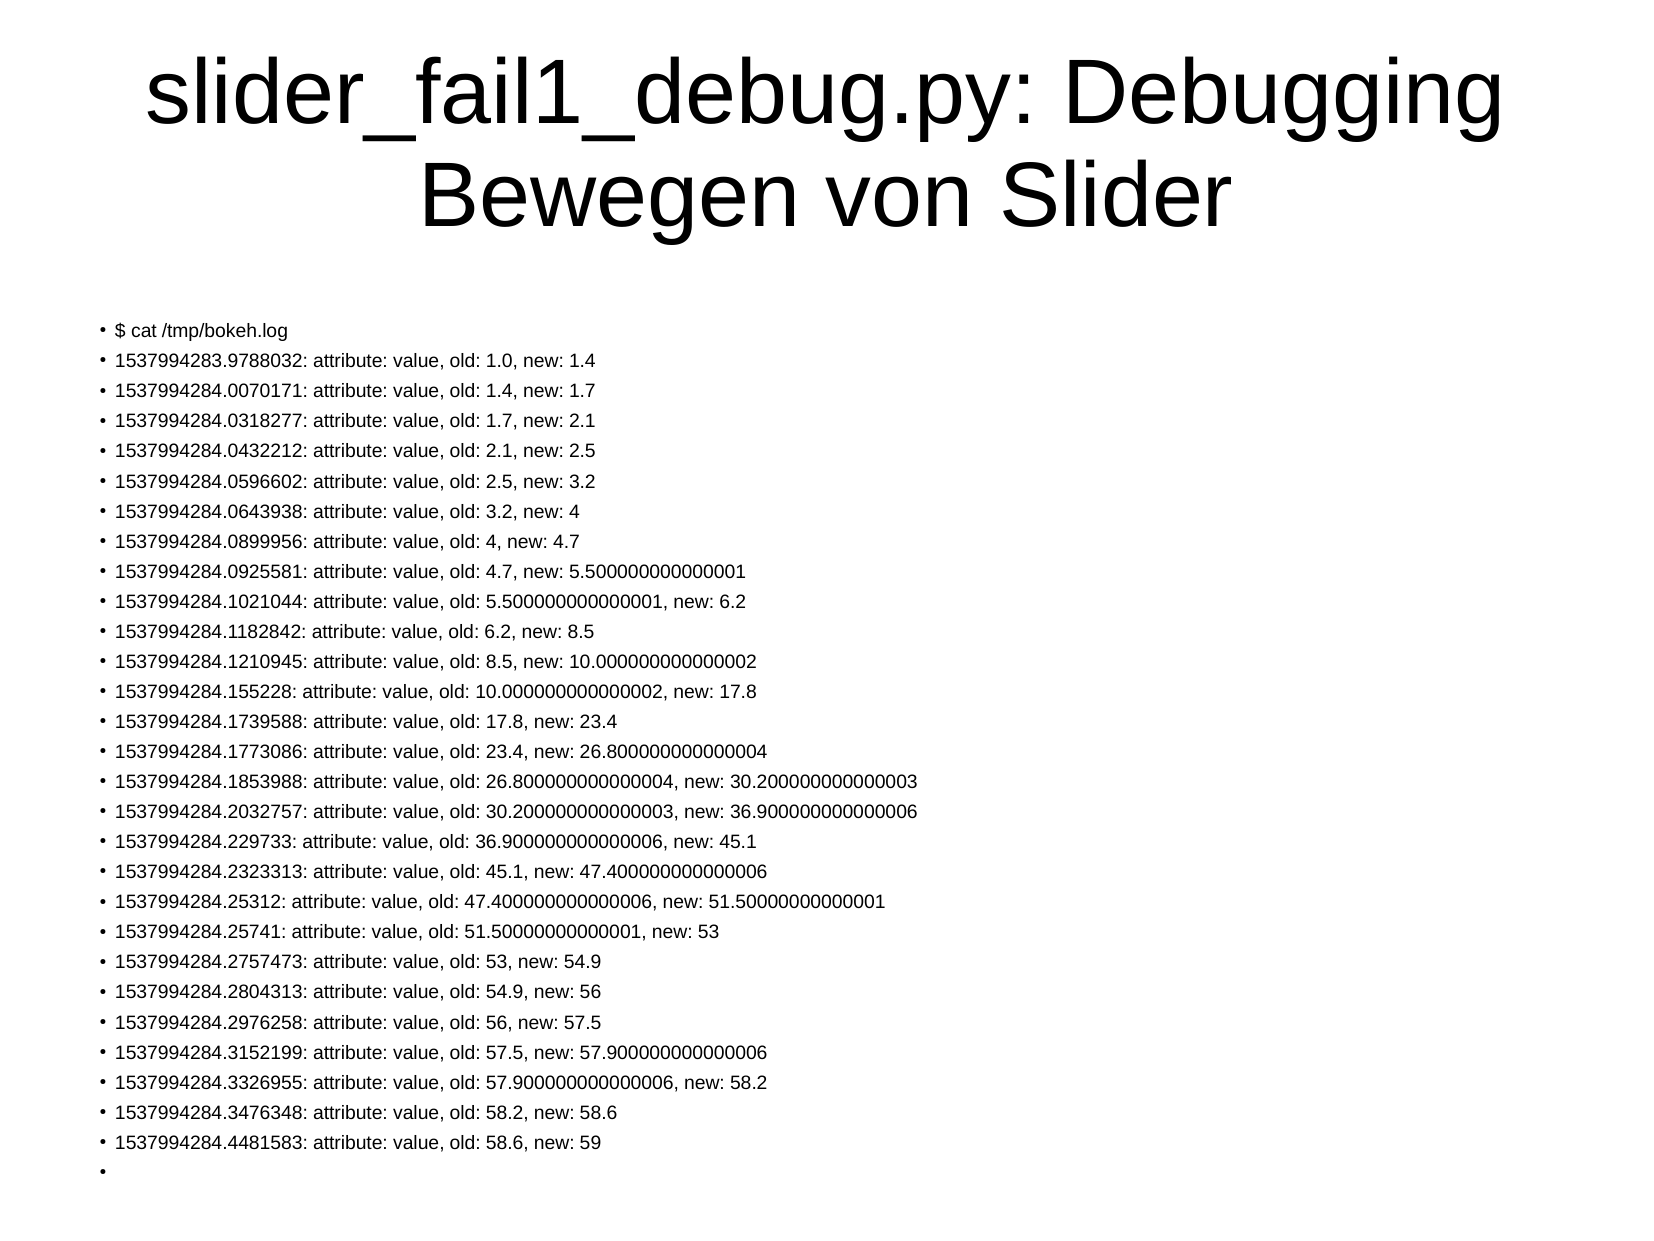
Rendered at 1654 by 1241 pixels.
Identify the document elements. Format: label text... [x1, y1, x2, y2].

list $ cat /tmp/bokeh.log 1537994283.9788032: attribute: value, old: 1.0, new: 1.4 1537994284.0070171: attribute: value, old: 1.4, new: 1.7 1537994284.0318277: attribute: value, old: 1.7, new: 2.1 1537994284.0432212: attribute: value, old: 2.1, new: 2.5 1537994284.0596602: attribute: value, old: 2.5, new: 3.2 1537994284.0643938: attribute: value, old: 3.2, new: 4 1537994284.0899956: attribute: value, old: 4, new: 4.7 1537994284.0925581: attribute: value, old: 4.7, new: 5.500000000000001 1537994284.1021044: attribute: value, old: 5.500000000000001, new: 6.2 1537994284.1182842: attribute: value, old: 6.2, new: 8.5 1537994284.1210945: attribute: value, old: 8.5, new: 10.000000000000002 1537994284.155228: attribute: value, old: 10.000000000000002, new: 17.8 1537994284.1739588: attribute: value, old: 17.8, new: 23.4 1537994284.1773086: attribute: value, old: 23.4, new: 26.800000000000004 1537994284.1853988: attribute: value, old: 26.800000000000004, new: 30.200000000000003 1537994284.2032757: attribute: value, old: 30.200000000000003, new: 36.900000000000006 1537994284.229733: attribute: value, old: 36.900000000000006, new: 45.1 1537994284.2323313: attribute: value, old: 45.1, new: 47.400000000000006 1537994284.25312: attribute: value, old: 47.400000000000006, new: 51.50000000000001 1537994284.25741: attribute: value, old: 51.50000000000001, new: 53 1537994284.2757473: attribute: value, old: 53, new: 54.9 1537994284.2804313: attribute: value, old: 54.9, new: 56 1537994284.2976258: attribute: value, old: 56, new: 57.5 1537994284.3152199: attribute: value, old: 57.5, new: 57.900000000000006 1537994284.3326955: attribute: value, old: 57.900000000000006, new: 58.2 1537994284.3476348: attribute: value, old: 58.2, new: 58.6 1537994284.4481583: attribute: value, old: 58.6, new: 59 [94, 290, 1583, 1182]
title slider_fail1_debug.py: Debugging Bewegen von Slider [82, 40, 1571, 290]
text_box [82, 290, 1571, 1010]
